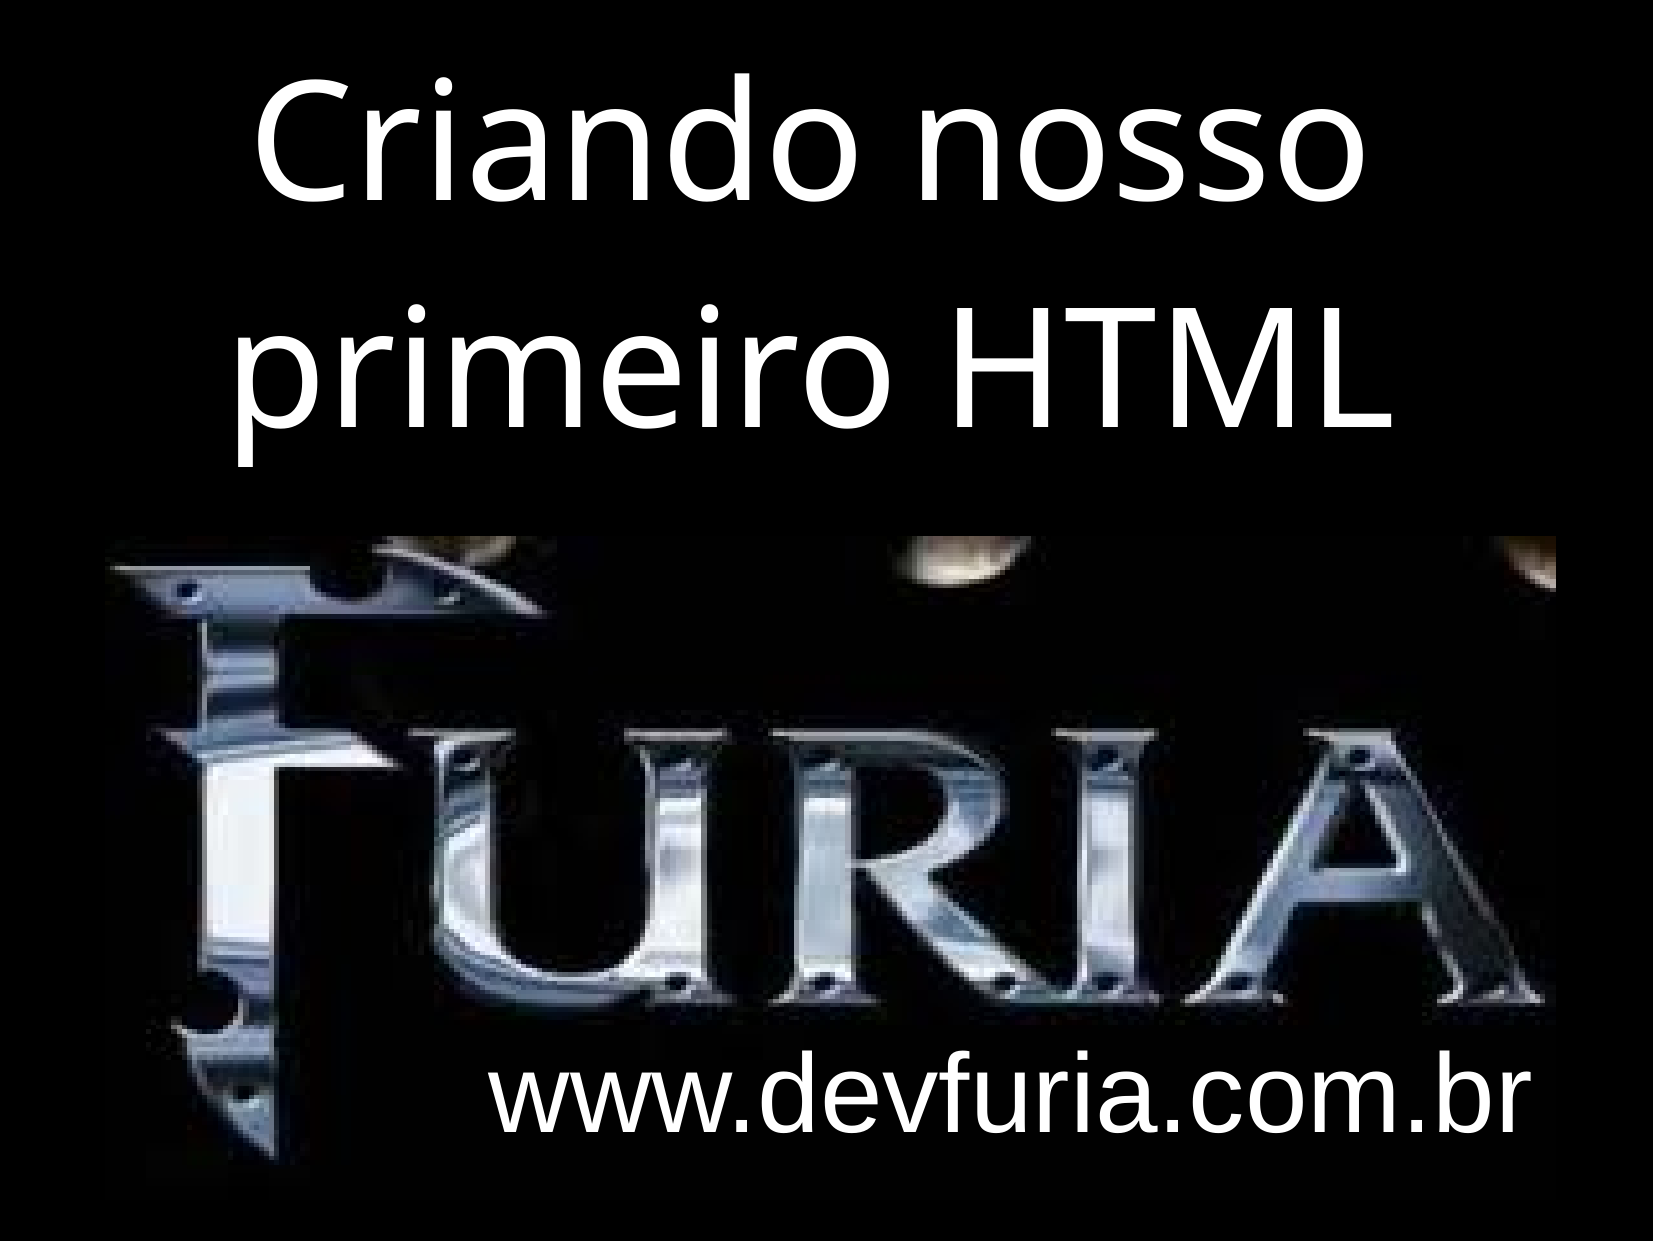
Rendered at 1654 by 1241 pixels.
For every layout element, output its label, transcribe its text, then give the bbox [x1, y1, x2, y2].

text_box www.devfuria.com.br [474, 1023, 1548, 1164]
text_box Criando nosso primeiro HTML [210, 15, 1425, 436]
picture [105, 536, 1556, 1201]
